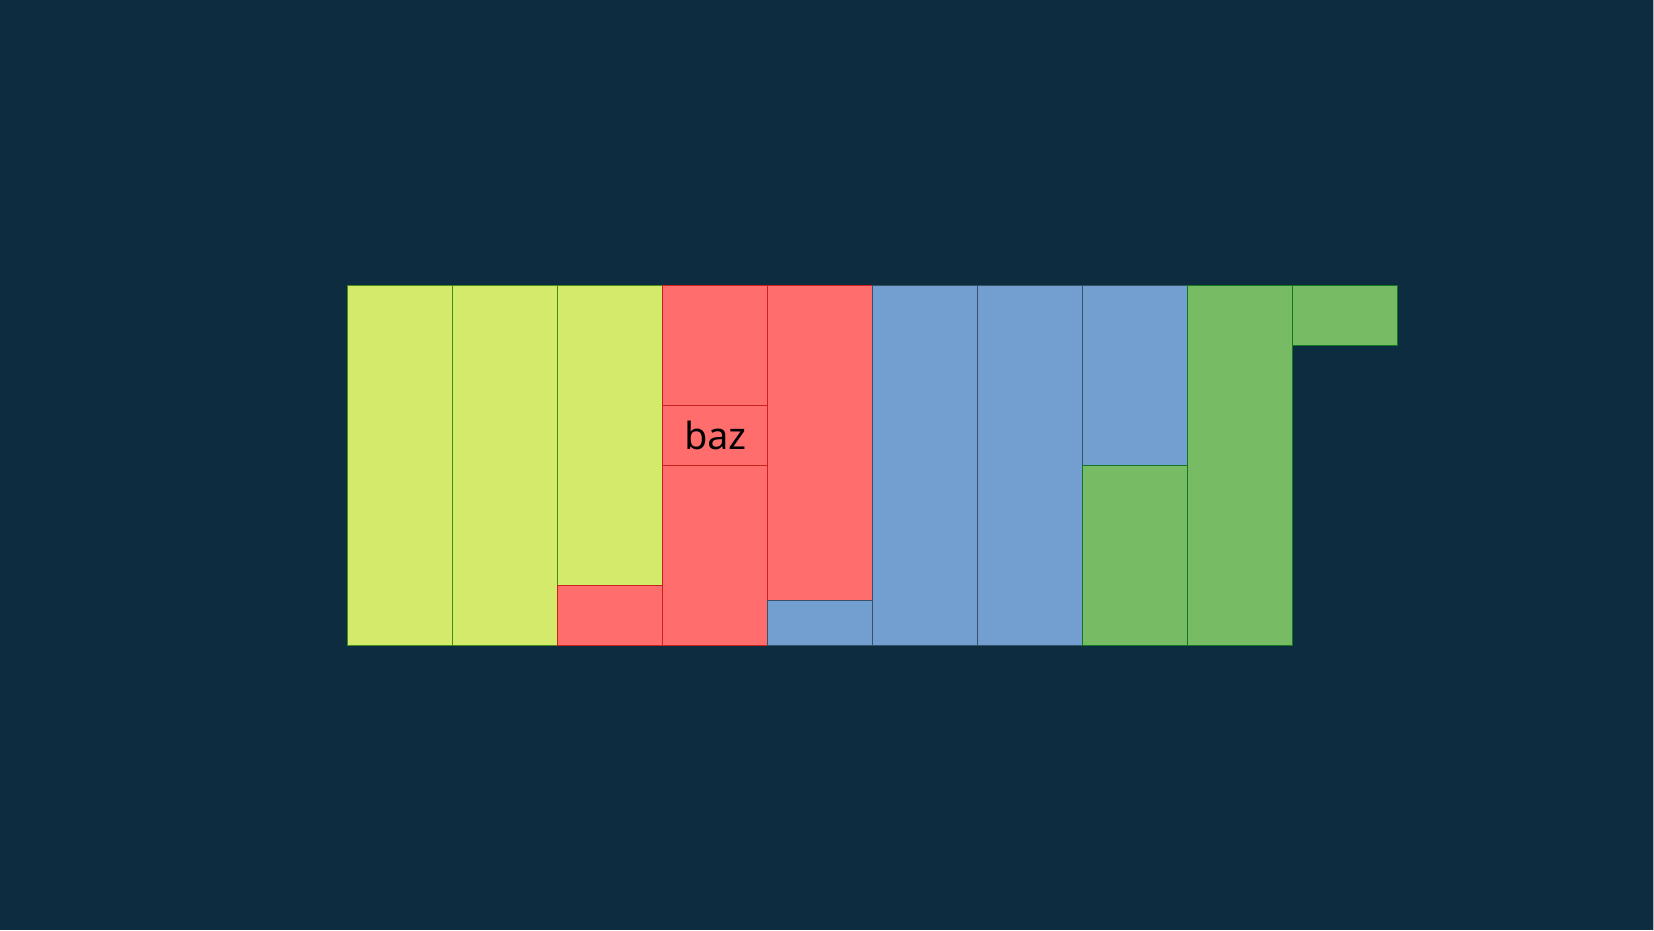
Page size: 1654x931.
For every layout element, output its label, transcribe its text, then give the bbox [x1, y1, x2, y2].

text_box [347, 285, 1398, 646]
text_box baz [662, 405, 768, 466]
